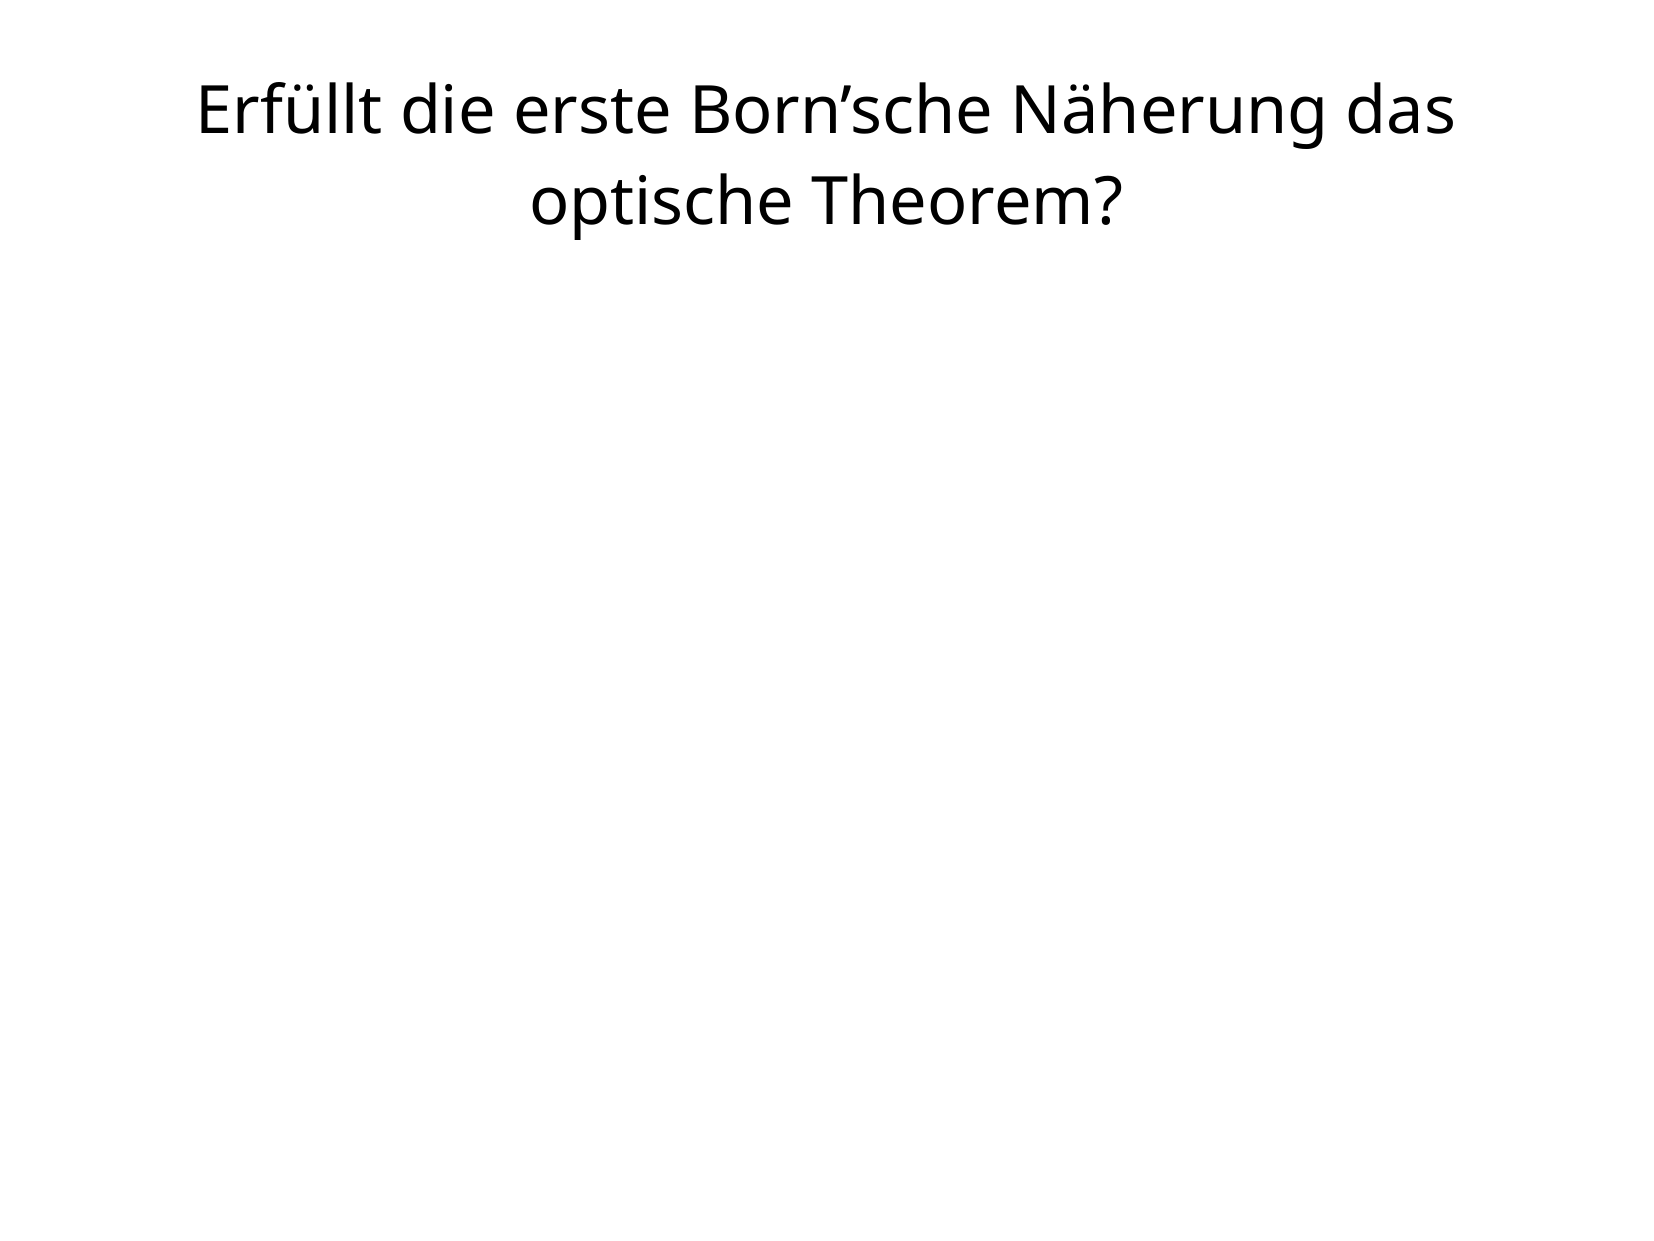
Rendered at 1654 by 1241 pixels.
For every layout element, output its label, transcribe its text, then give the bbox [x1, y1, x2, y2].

title Erfüllt die erste Born’sche Näherung das optische Theorem? [82, 49, 1571, 257]
